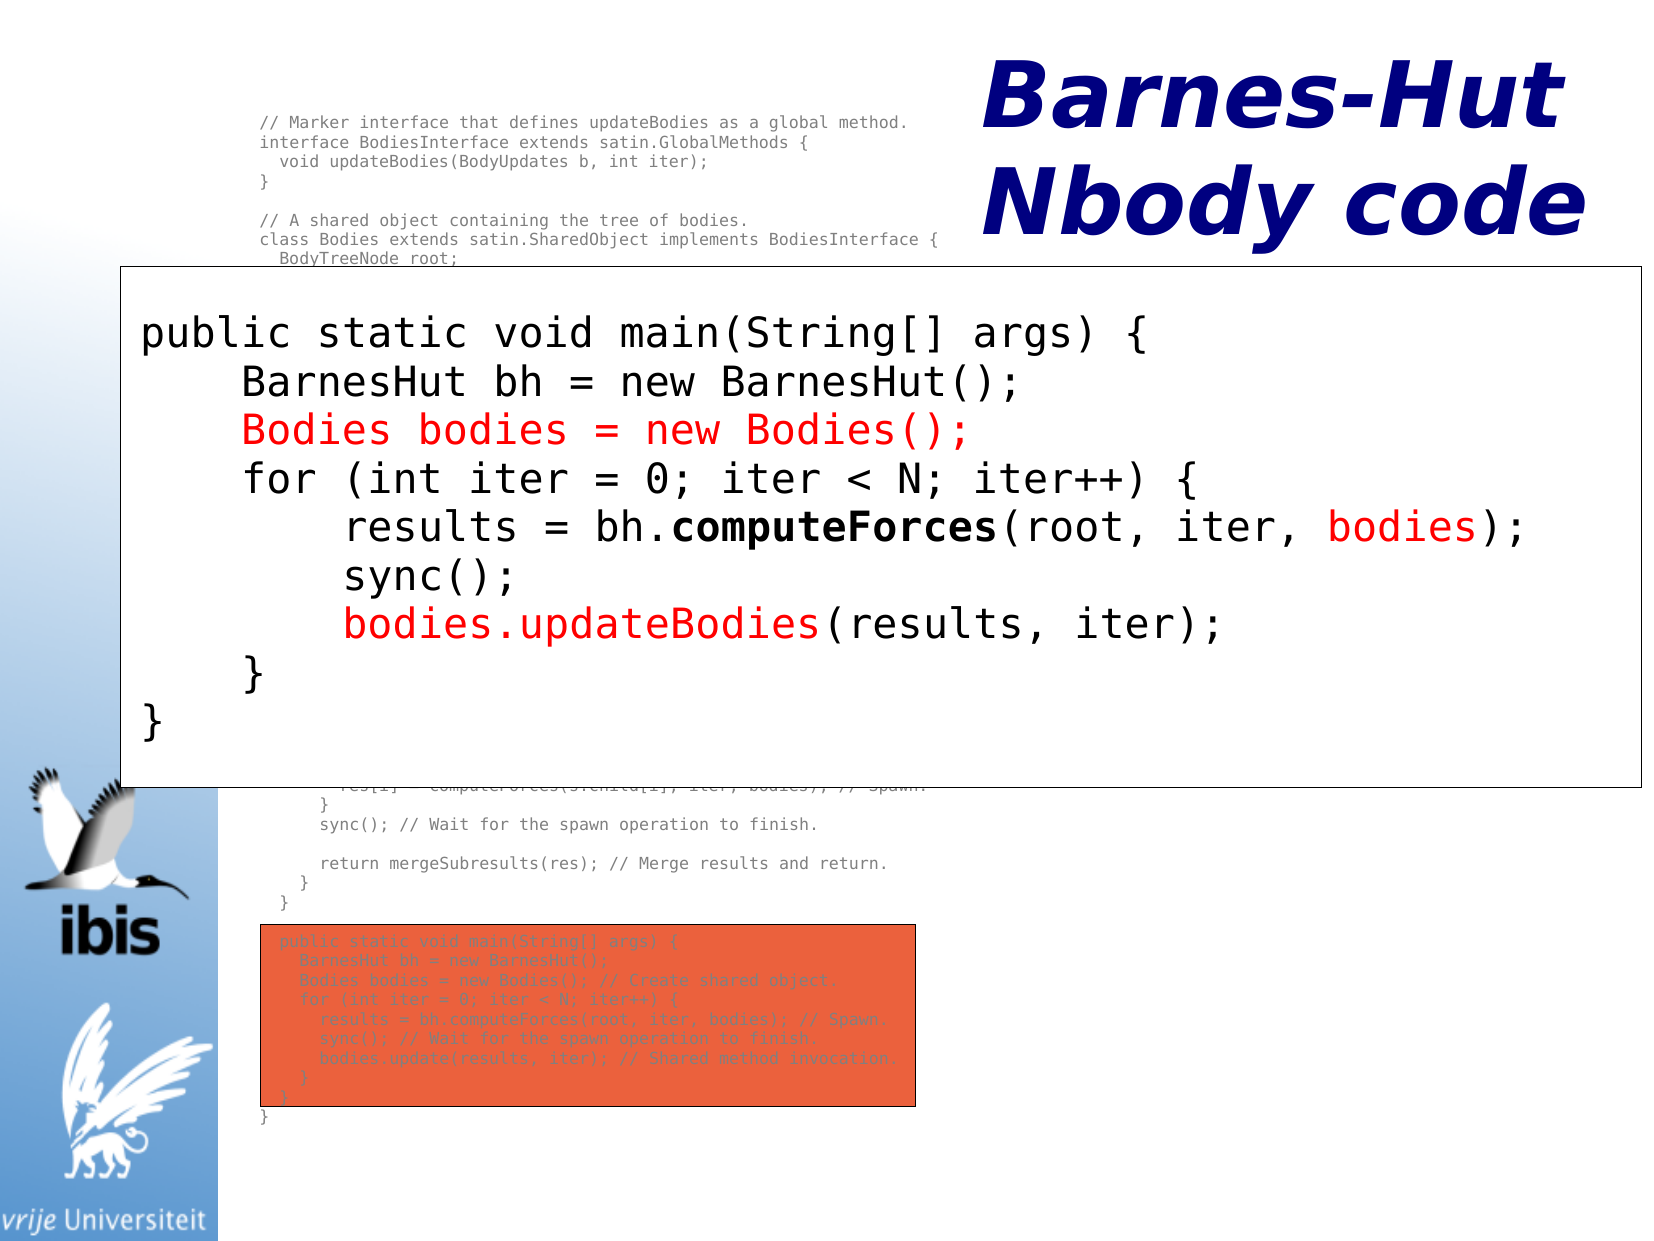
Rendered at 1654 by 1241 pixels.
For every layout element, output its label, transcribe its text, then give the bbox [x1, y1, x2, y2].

text_box public static void main(String[] args) { BarnesHut bh = new BarnesHut(); Bodies bodies = new Bodies(); for (int iter = 0; iter < N; iter++) { results = bh.computeForces(root, iter, bodies); sync(); bodies.updateBodies(results, iter); } } [120, 266, 1642, 788]
title Barnes-Hut Nbody code [981, 42, 1617, 257]
picture [0, 0, 218, 1241]
text_box // Marker interface that defines updateBodies as a global method. interface BodiesInterface extends satin.GlobalMethods { void updateBodies(BodyUpdates b, int iter); } // A shared object containing the tree of bodies. class Bodies extends satin.SharedObject implements BodiesInterface { BodyTreeNode root; void updateBodies(BodyUpdates b, int iter) { // Global method. root.applyUpdates(b, iter); // Update bodies in our tree. } BodyTreeNode getRoot() { // Local method. return root; } } // Mark the computeForces method as a spawn operation. interface BHSpawns extends satin.Spawnable { BodyUpdates computeForces(Subtree s, int iter, Bodies bodies); } class BarnesHut extends satin.SatinObject implements BHSpawns { boolean guard_computeForces(Subtree s, int iter, Bodies bodies) { return bodies.iter + 1 == iter; } // Spawnable method. The "bodies" parameter is a shared object. BodyUpdates computeForces(Subtree s, int iter, Bodies bodies) { if(s.hasNoChildren) { computeSequentially(s, iter, bodies.getRoot()); } else { // Divide the work and spawn tasks (recursion step). for(int i=0; i<s.nrChildren; i++) { res[i] = computeForces(s.child[i], iter, bodies); // Spawn. } sync(); // Wait for the spawn operation to finish. return mergeSubresults(res); // Merge results and return. } } public static void main(String[] args) { BarnesHut bh = new BarnesHut(); Bodies bodies = new Bodies(); // Create shared object. for (int iter = 0; iter < N; iter++) { results = bh.computeForces(root, iter, bodies); // Spawn. sync(); // Wait for the spawn operation to finish. bodies.update(results, iter); // Shared method invocation. } } } [259, 788, 1093, 1160]
text_box // Marker interface that defines updateBodies as a global method. interface BodiesInterface extends satin.GlobalMethods { void updateBodies(BodyUpdates b, int iter); } // A shared object containing the tree of bodies. class Bodies extends satin.SharedObject implements BodiesInterface { BodyTreeNode root; void updateBodies(BodyUpdates b, int iter) { // Global method. root.applyUpdates(b, iter); // Update bodies in our tree. } BodyTreeNode getRoot() { // Local method. return root; } } // Mark the computeForces method as a spawn operation. interface BHSpawns extends satin.Spawnable { BodyUpdates computeForces(Subtree s, int iter, Bodies bodies); } class BarnesHut extends satin.SatinObject implements BHSpawns { boolean guard_computeForces(Subtree s, int iter, Bodies bodies) { return bodies.iter + 1 == iter; } // Spawnable method. The "bodies" parameter is a shared object. BodyUpdates computeForces(Subtree s, int iter, Bodies bodies) { if(s.hasNoChildren) { computeSequentially(s, iter, bodies.getRoot()); } else { // Divide the work and spawn tasks (recursion step). for(int i=0; i<s.nrChildren; i++) { res[i] = computeForces(s.child[i], iter, bodies); // Spawn. } sync(); // Wait for the spawn operation to finish. return mergeSubresults(res); // Merge results and return. } } public static void main(String[] args) { BarnesHut bh = new BarnesHut(); Bodies bodies = new Bodies(); // Create shared object. for (int iter = 0; iter < N; iter++) { results = bh.computeForces(root, iter, bodies); // Spawn. sync(); // Wait for the spawn operation to finish. bodies.update(results, iter); // Shared method invocation. } } } [259, 113, 1093, 266]
